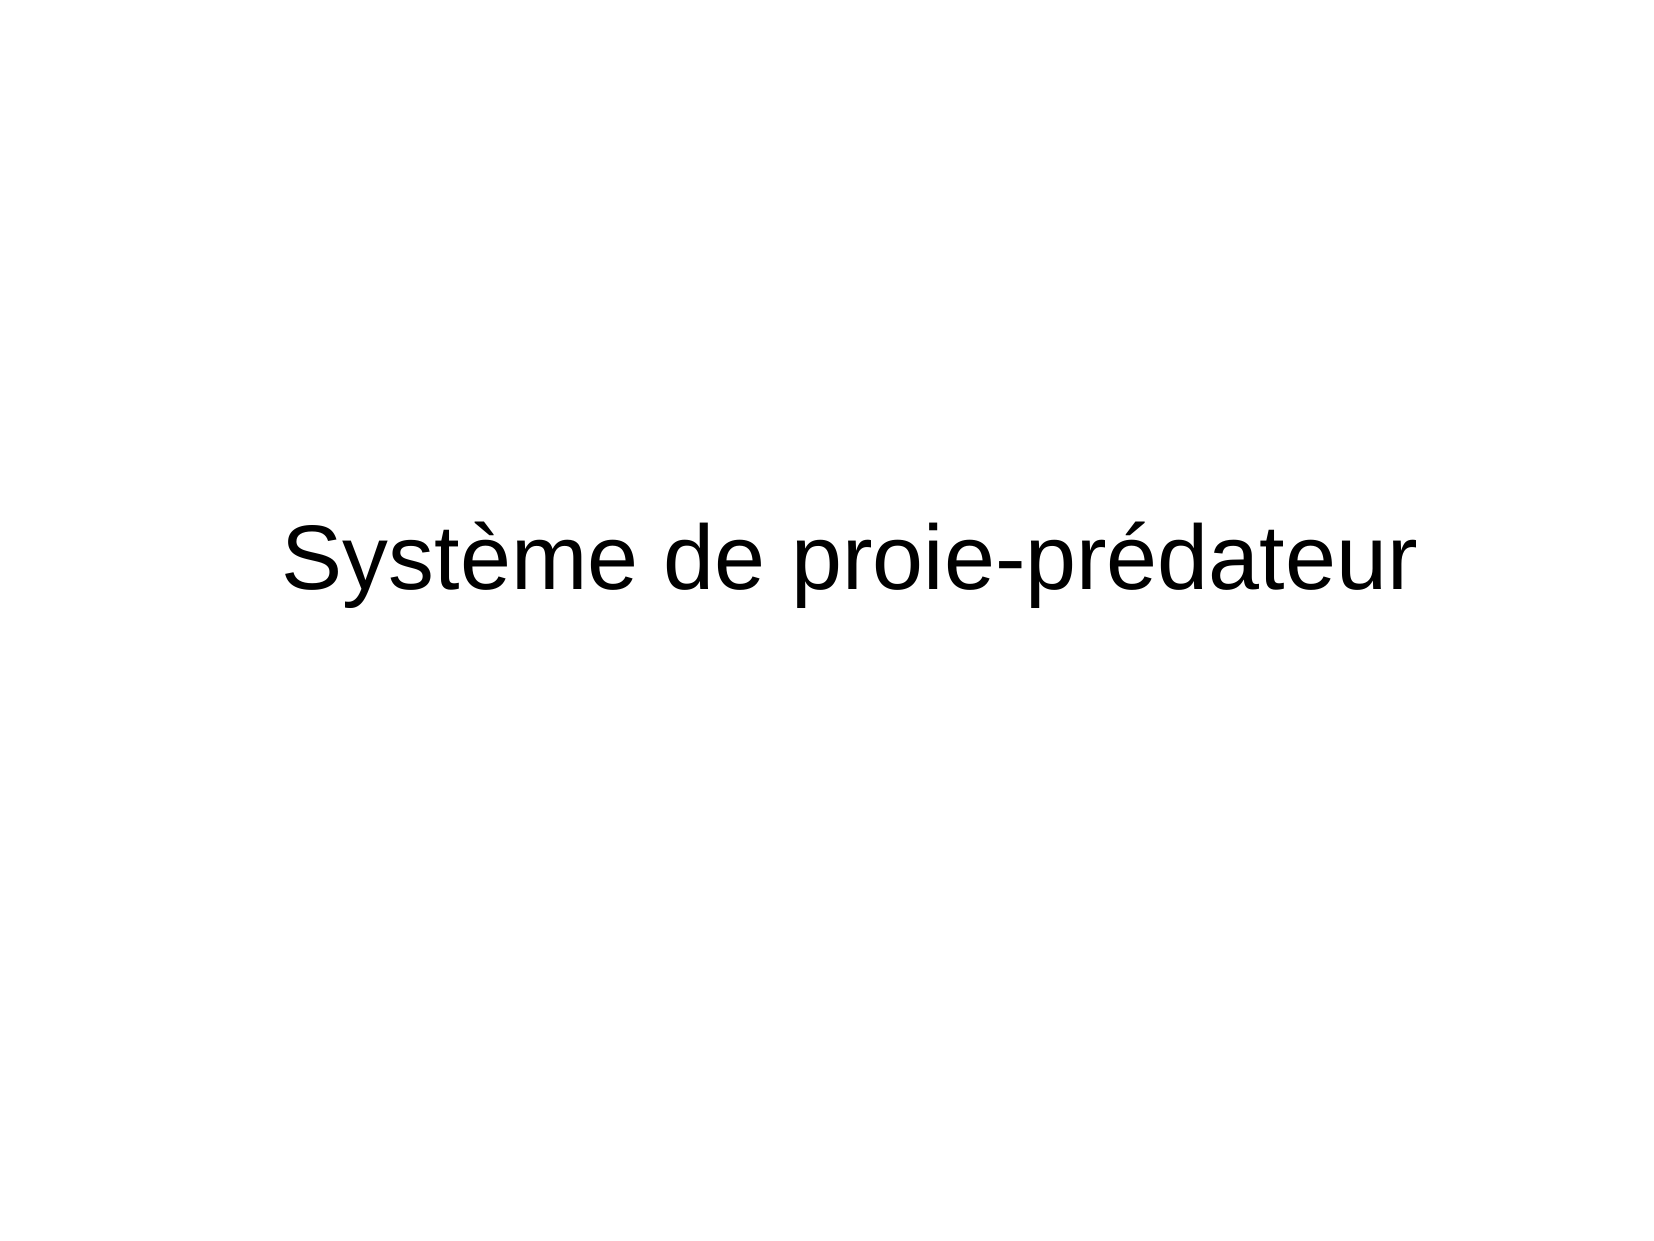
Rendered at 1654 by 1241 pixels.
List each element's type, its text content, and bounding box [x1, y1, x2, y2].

title Système de proie-prédateur [106, 454, 1595, 662]
